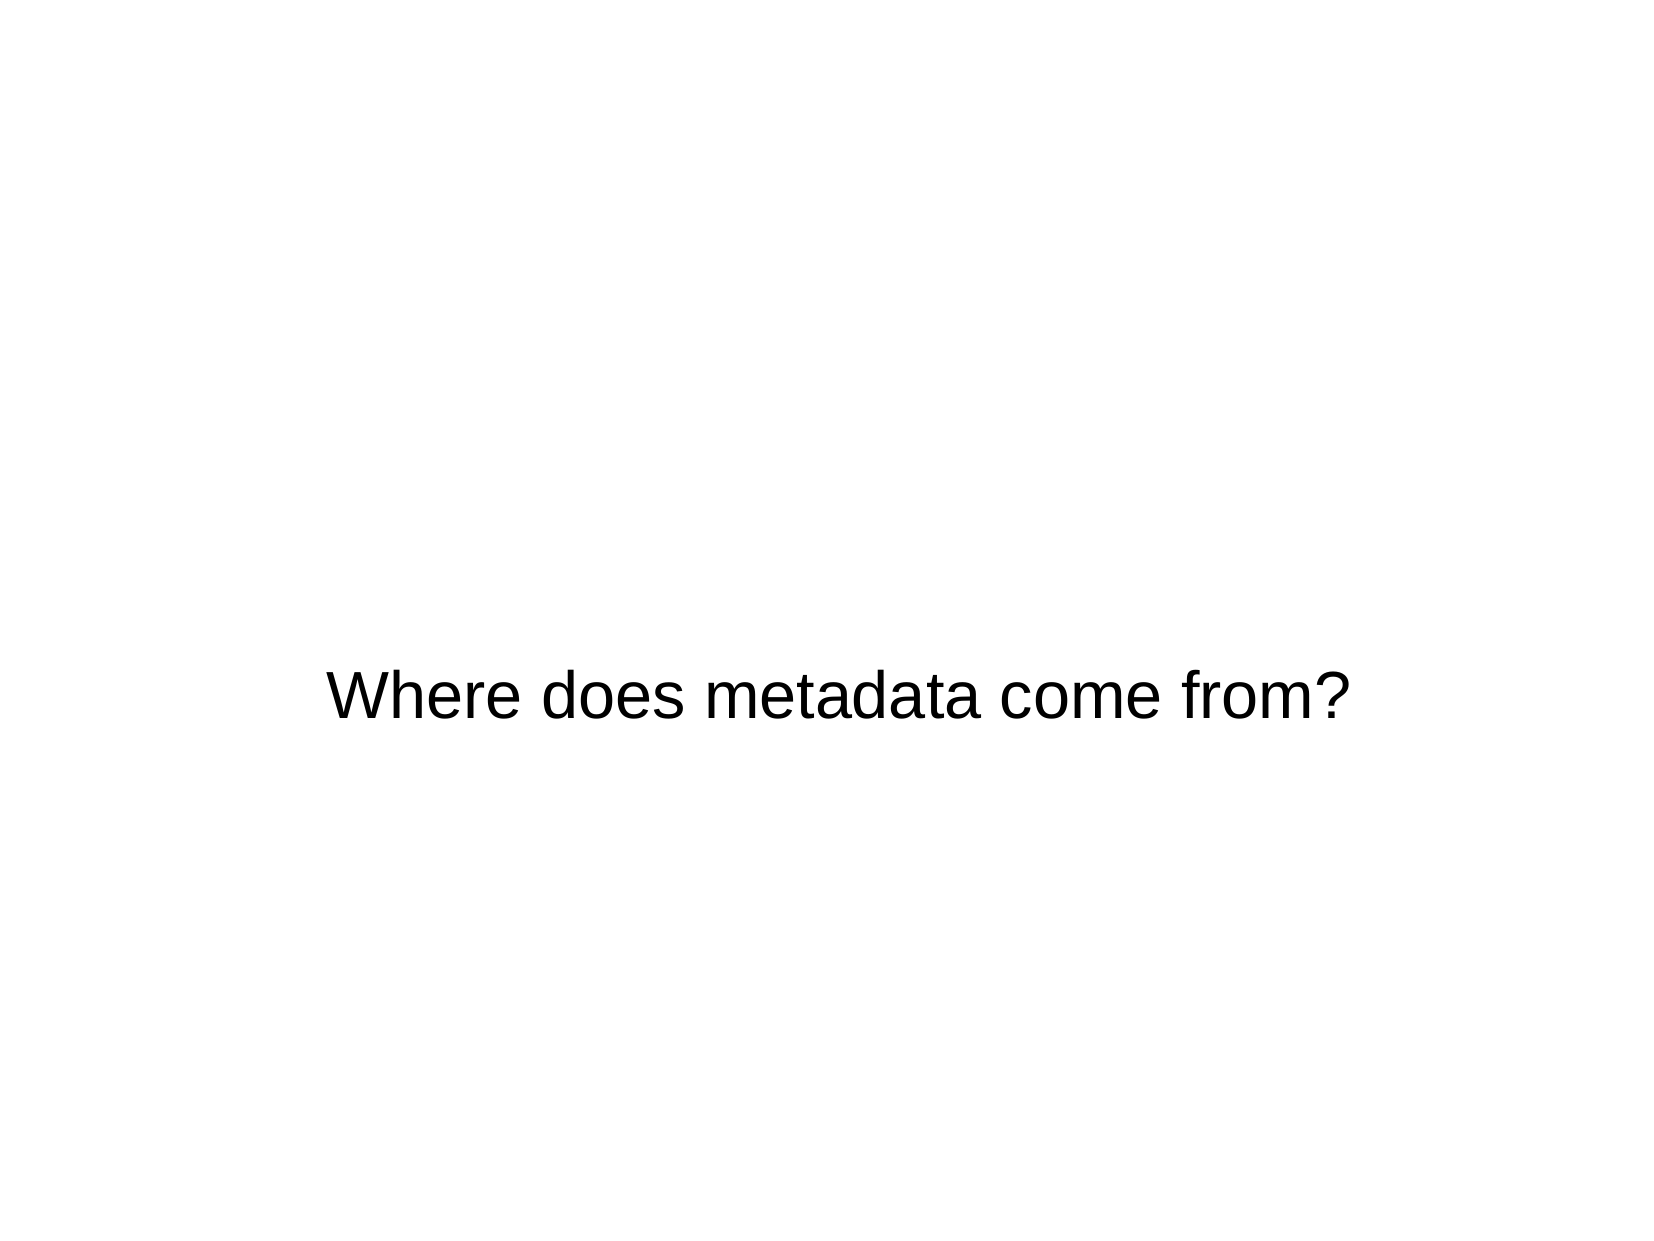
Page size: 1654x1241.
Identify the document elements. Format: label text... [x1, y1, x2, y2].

subtitle Where does metadata come from? [25, 226, 1654, 1166]
